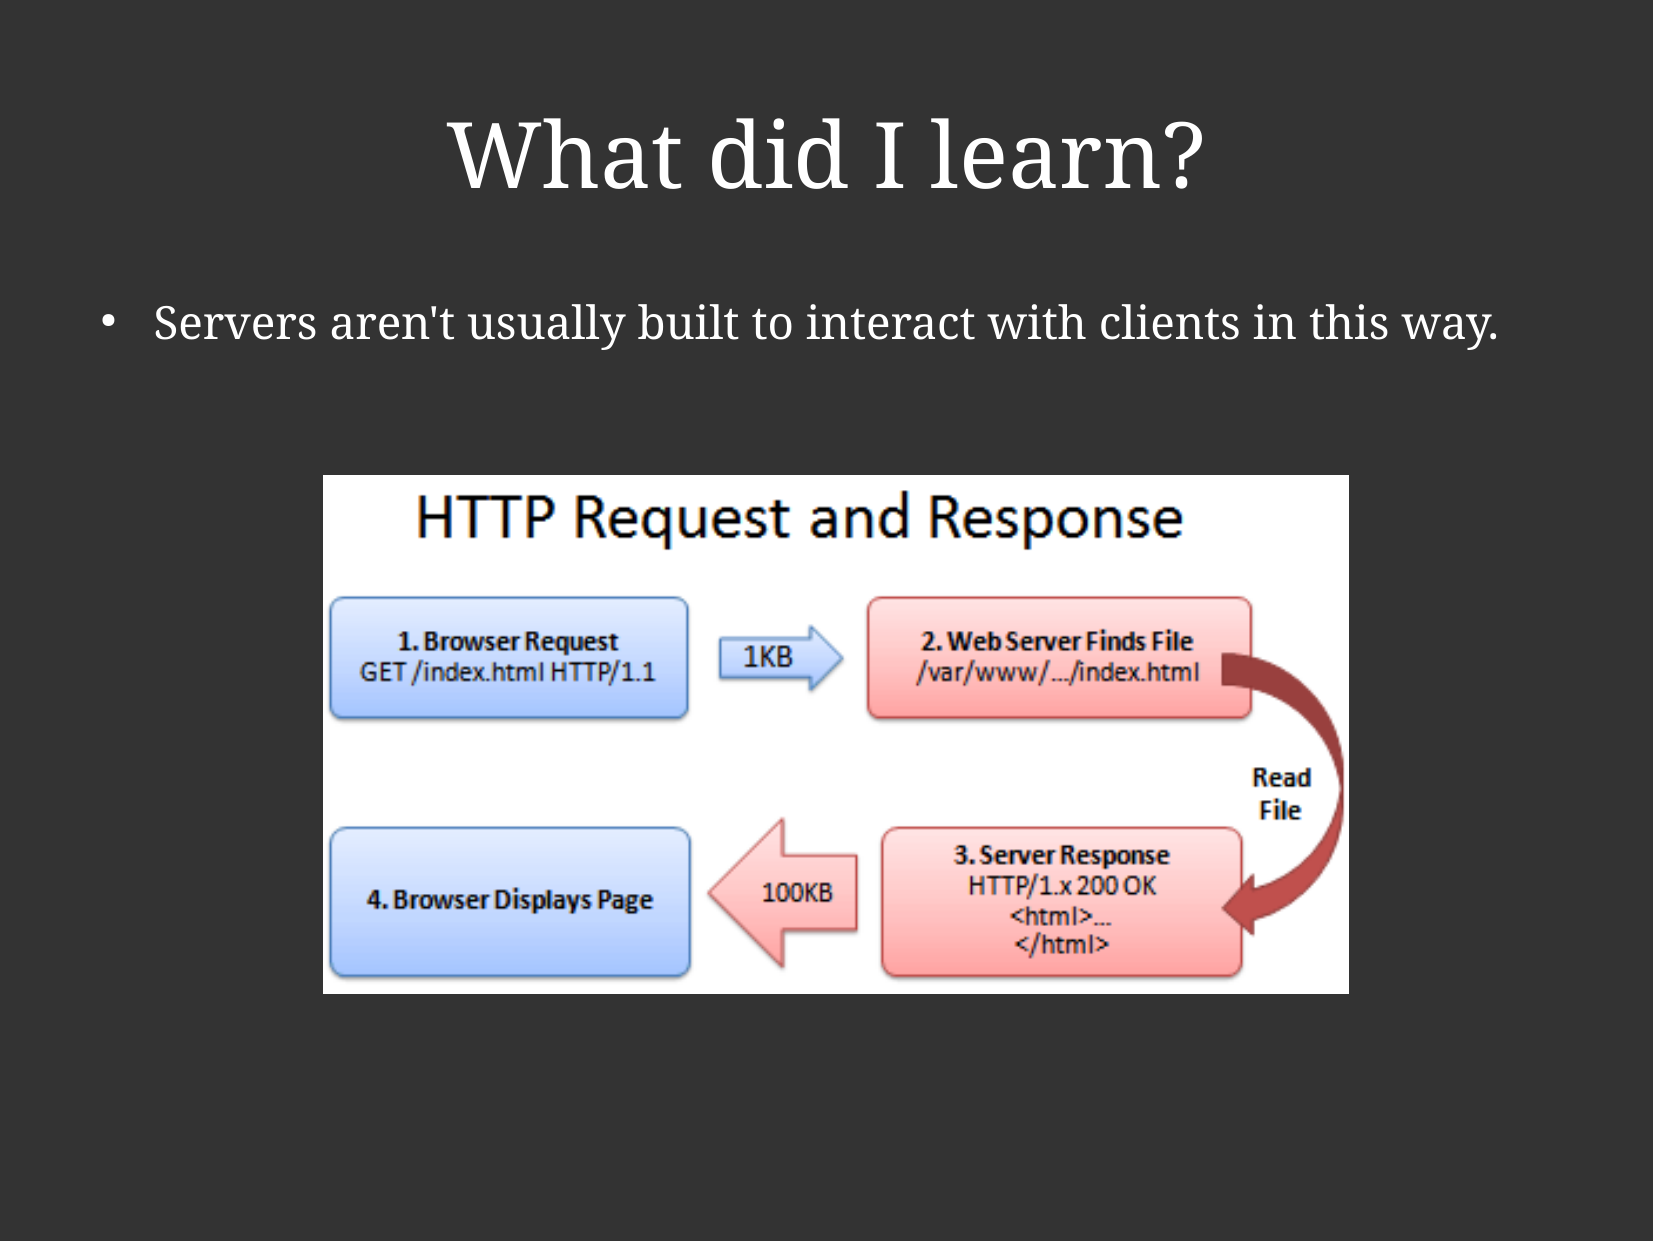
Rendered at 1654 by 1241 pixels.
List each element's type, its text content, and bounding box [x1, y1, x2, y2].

list Servers aren't usually built to interact with clients in this way. [82, 290, 1571, 1010]
title What did I learn? [82, 49, 1571, 257]
picture [323, 475, 1349, 994]
